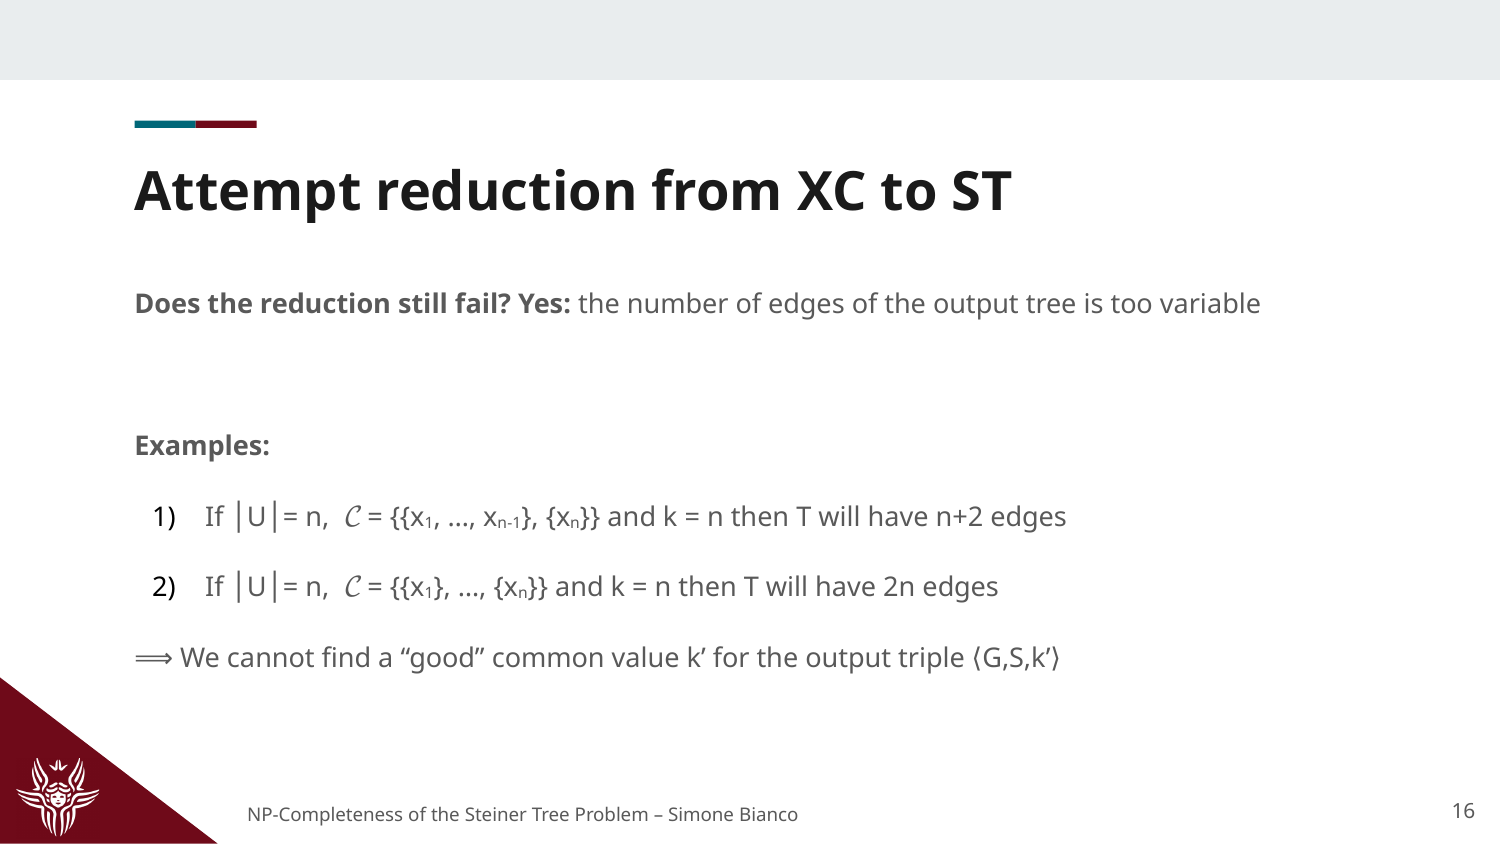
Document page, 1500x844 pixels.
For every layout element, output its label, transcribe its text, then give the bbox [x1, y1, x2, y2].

list Does the reduction still fail? Yes: the number of edges of the output tree is too variable Examples: If │U│= n, 𝒞 = {{x1, …, xn-1}, {xn}} and k = n then T will have n+2 edges If │U│= n, 𝒞 = {{x1}, …, {xn}} and k = n then T will have 2n edges ⟹ We cannot find a “good” common value k’ for the output triple ⟨G,S,k’⟩ [119, 267, 1418, 638]
subtitle NP-Completeness of the Steiner Tree Problem – Simone Bianco [232, 783, 1193, 839]
picture [16, 758, 100, 839]
slide_number <number> [1400, 779, 1491, 844]
title Attempt reduction from XC to ST [119, 141, 1381, 230]
